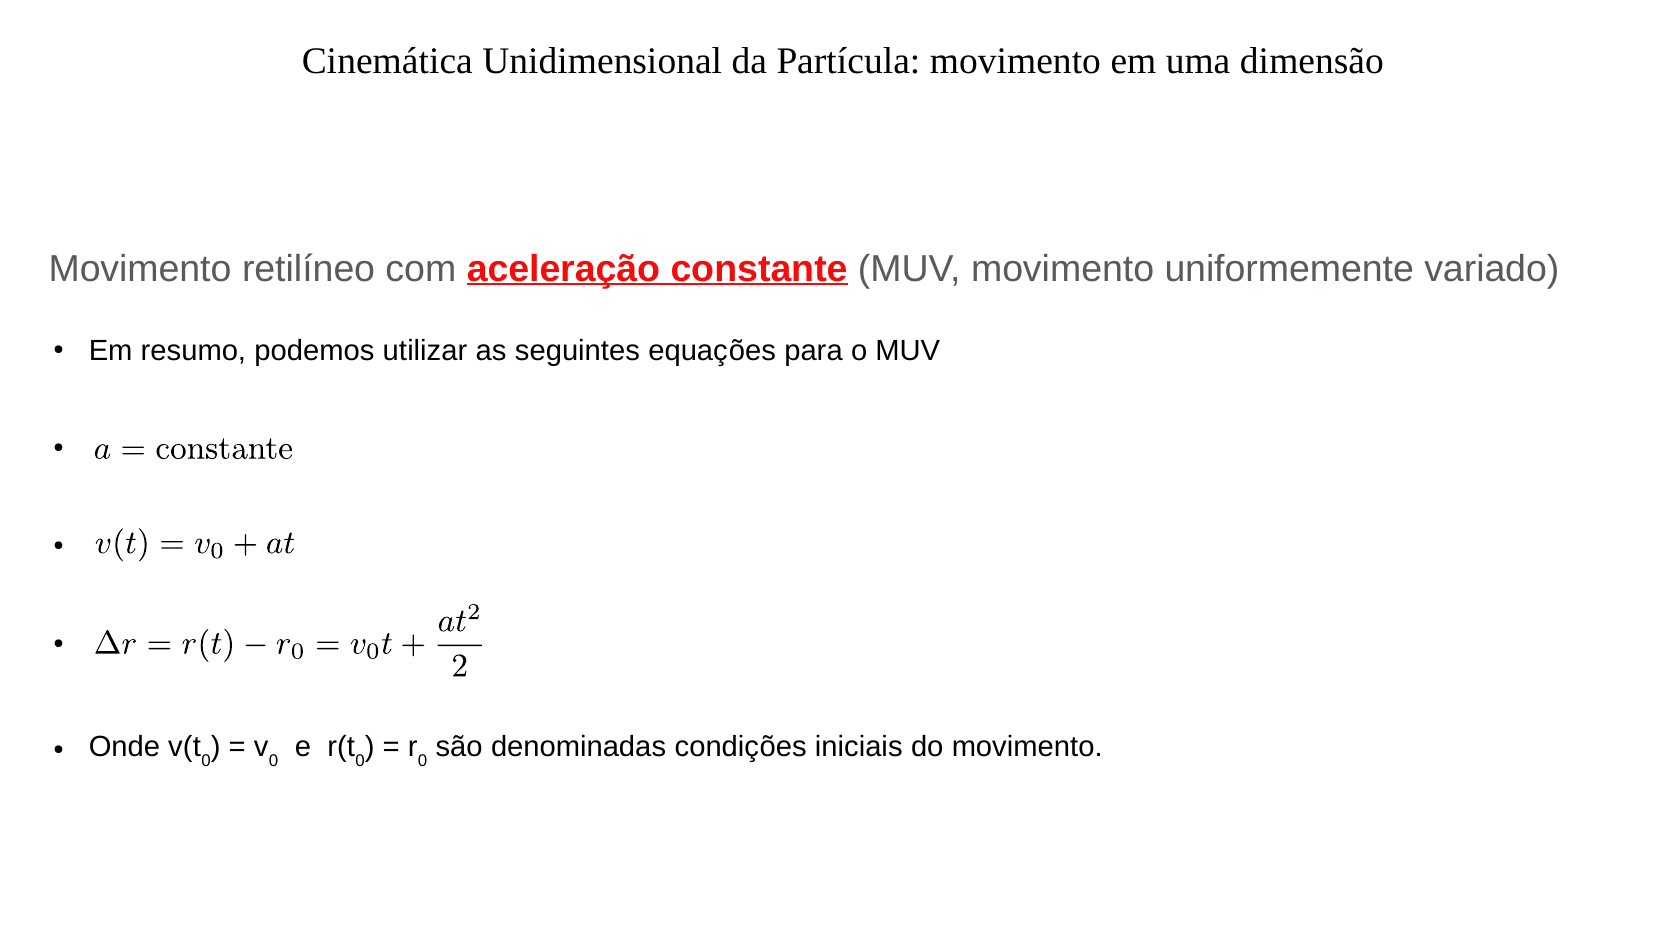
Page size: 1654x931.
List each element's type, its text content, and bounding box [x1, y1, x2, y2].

picture [93, 438, 292, 460]
picture [93, 603, 482, 677]
text_box Cinemática Unidimensional da Partícula: movimento em uma dimensão [287, 11, 1401, 89]
text_box Em resumo, podemos utilizar as seguintes equações para o MUV Onde v(t0) = v0 e r(t0) = r0 são denominadas condições iniciais do movimento. [38, 310, 1537, 791]
picture [93, 527, 296, 563]
text_box Movimento retilíneo com aceleração constante (MUV, movimento uniformemente variado) [33, 239, 1575, 297]
